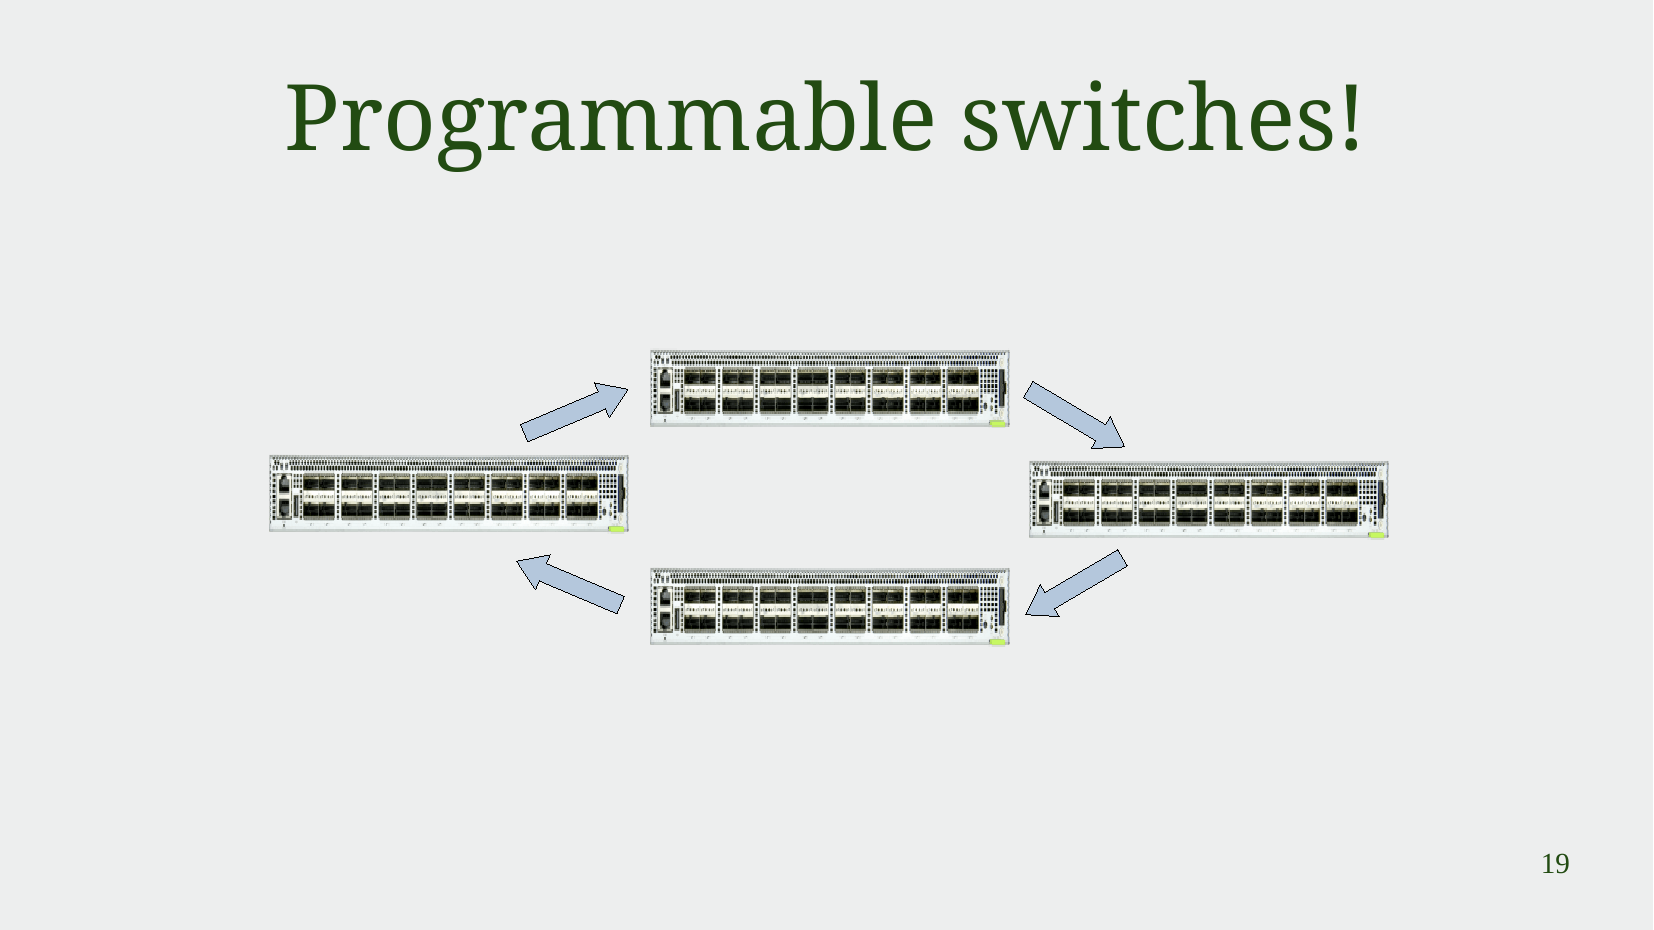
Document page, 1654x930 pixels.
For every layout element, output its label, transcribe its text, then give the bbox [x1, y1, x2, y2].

text_box [520, 382, 628, 442]
picture [1020, 433, 1396, 540]
picture [641, 322, 1017, 428]
text_box [516, 554, 625, 614]
picture [641, 540, 1017, 647]
picture [260, 428, 636, 534]
title Programmable switches! [82, 37, 1571, 193]
text_box [1025, 549, 1128, 617]
text_box [1023, 381, 1125, 449]
